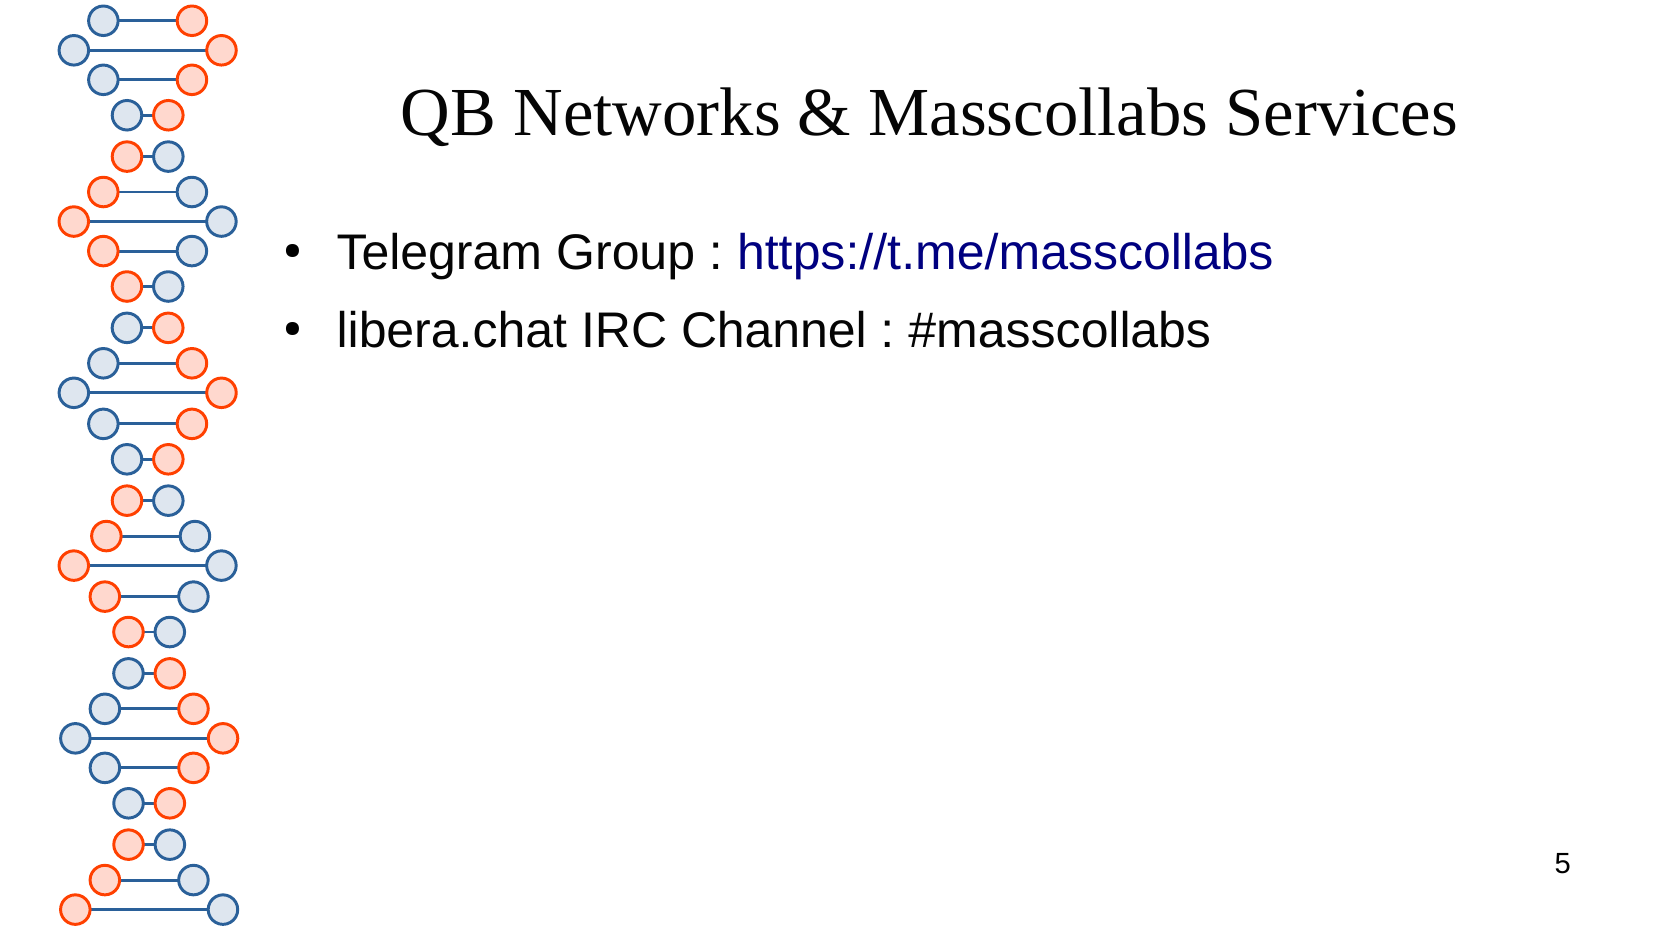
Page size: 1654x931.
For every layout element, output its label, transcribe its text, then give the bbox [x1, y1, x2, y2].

list Telegram Group : https://t.me/masscollabs libera.chat IRC Channel : #masscollabs [265, 224, 1595, 764]
title QB Networks & Masscollabs Services [265, 35, 1595, 189]
